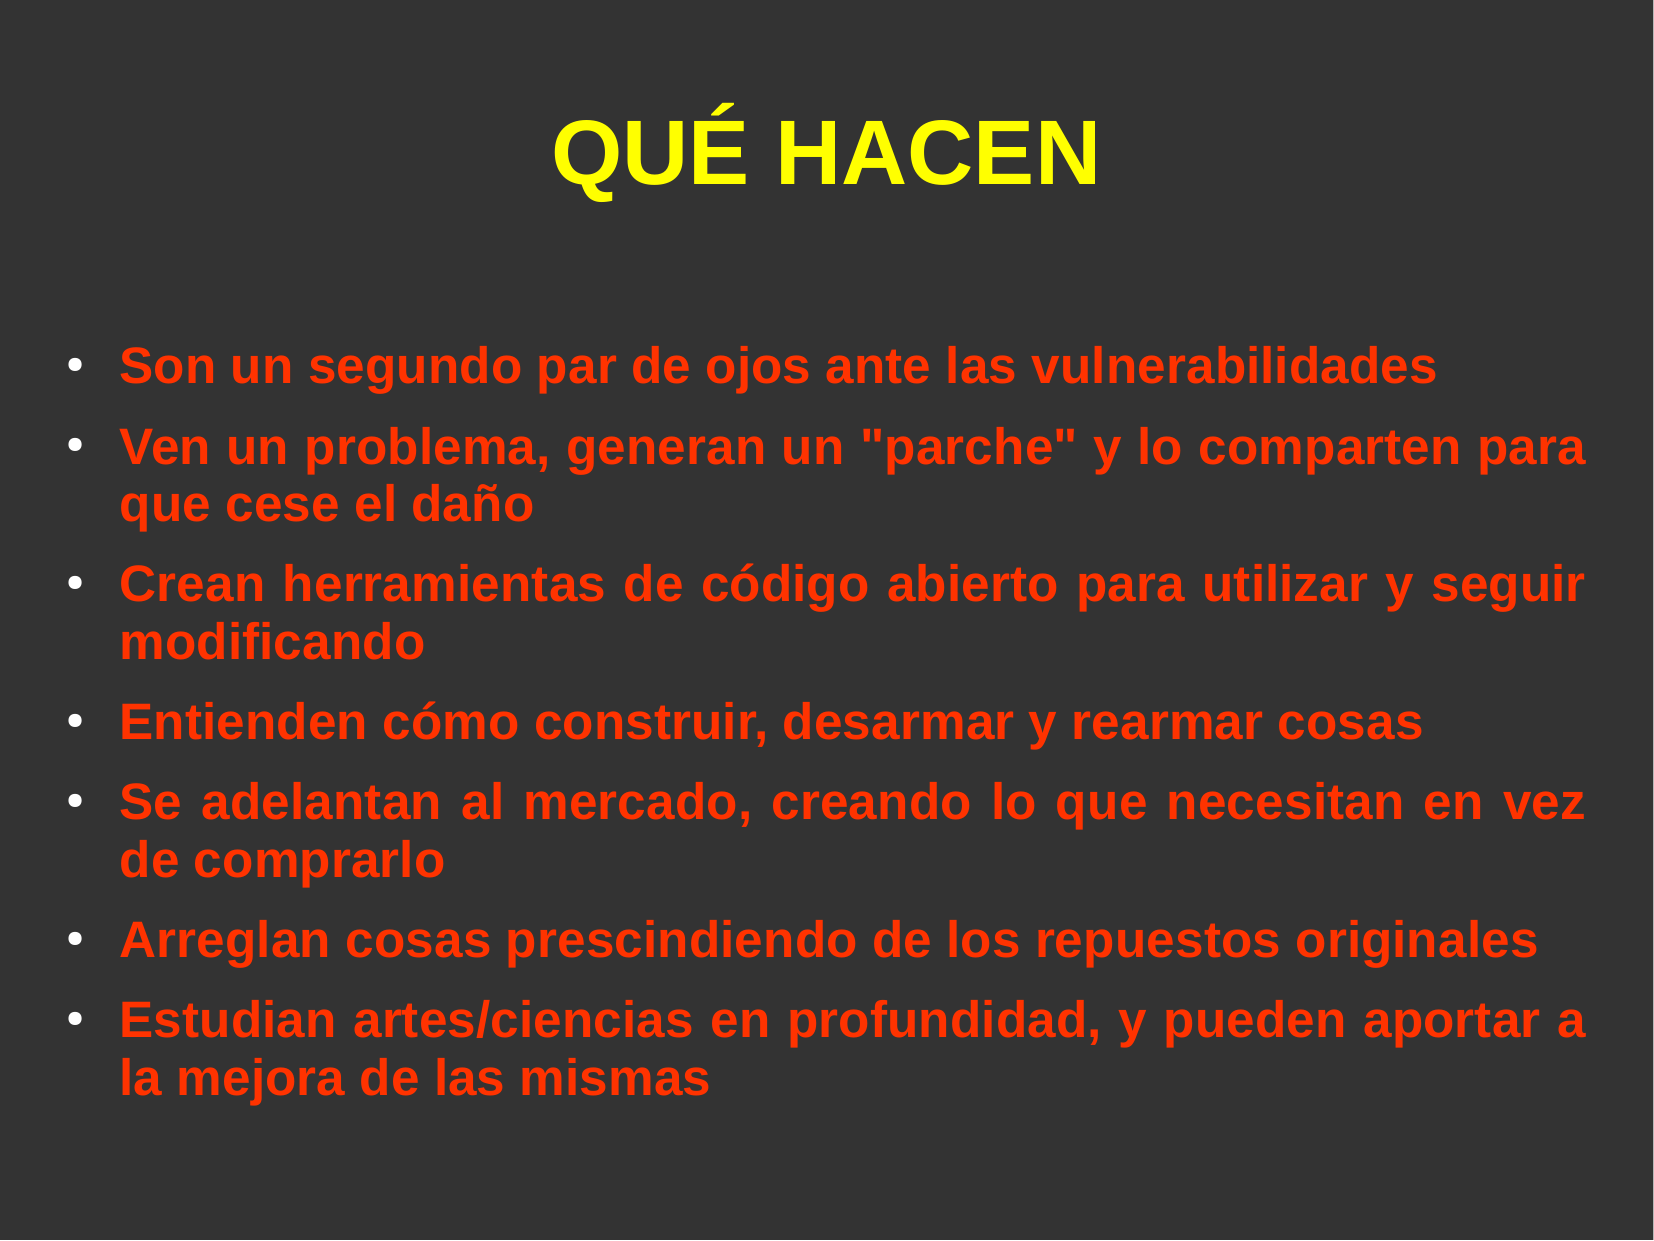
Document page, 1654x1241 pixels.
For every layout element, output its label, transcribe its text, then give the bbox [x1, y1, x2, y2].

title QUÉ HACEN [82, 49, 1571, 257]
list Son un segundo par de ojos ante las vulnerabilidades Ven un problema, generan un "parche" y lo comparten para que cese el daño Crean herramientas de código abierto para utilizar y seguir modificando Entienden cómo construir, desarmar y rearmar cosas Se adelantan al mercado, creando lo que necesitan en vez de comprarlo Arreglan cosas prescindiendo de los repuestos originales Estudian artes/ciencias en profundidad, y pueden aportar a la mejora de las mismas [65, 337, 1589, 1123]
